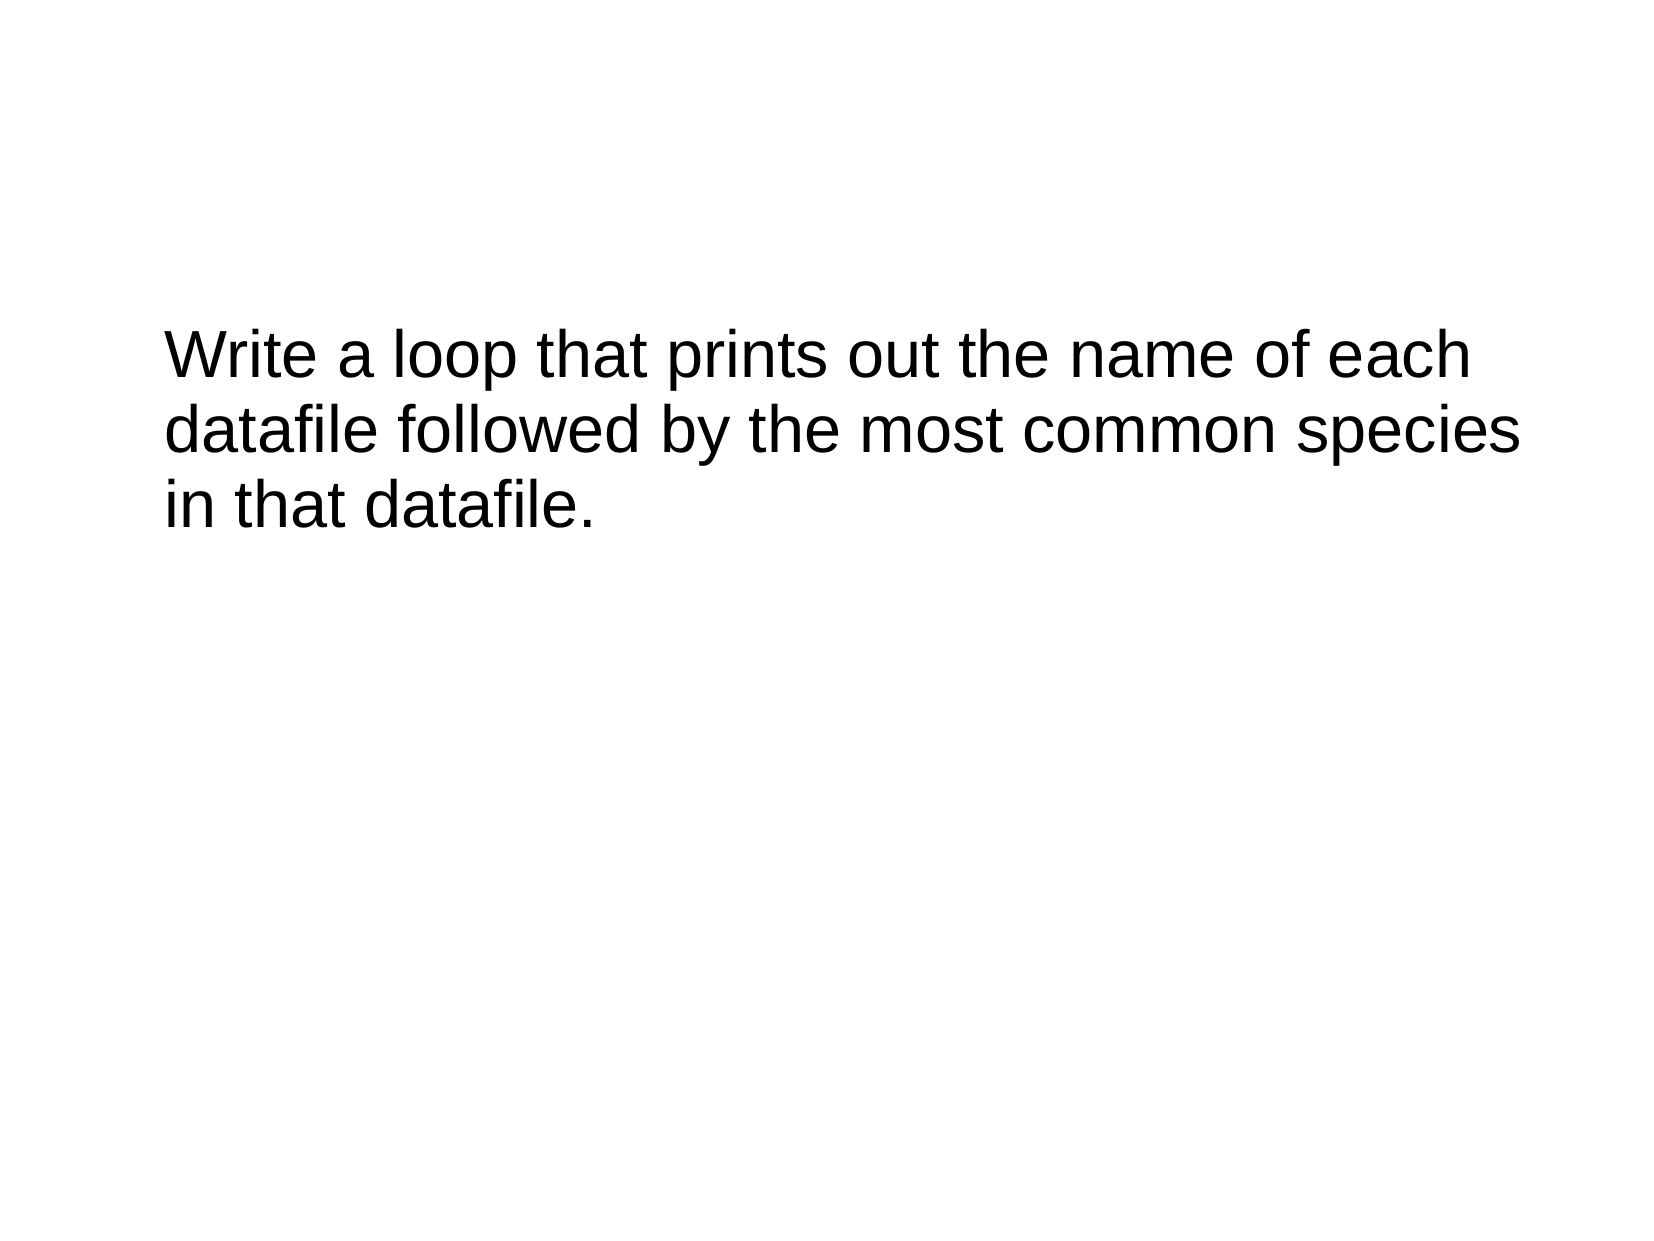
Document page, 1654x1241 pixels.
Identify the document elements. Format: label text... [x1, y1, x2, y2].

text_box Write a loop that prints out the name of each datafile followed by the most common species in that datafile. [150, 310, 1561, 550]
